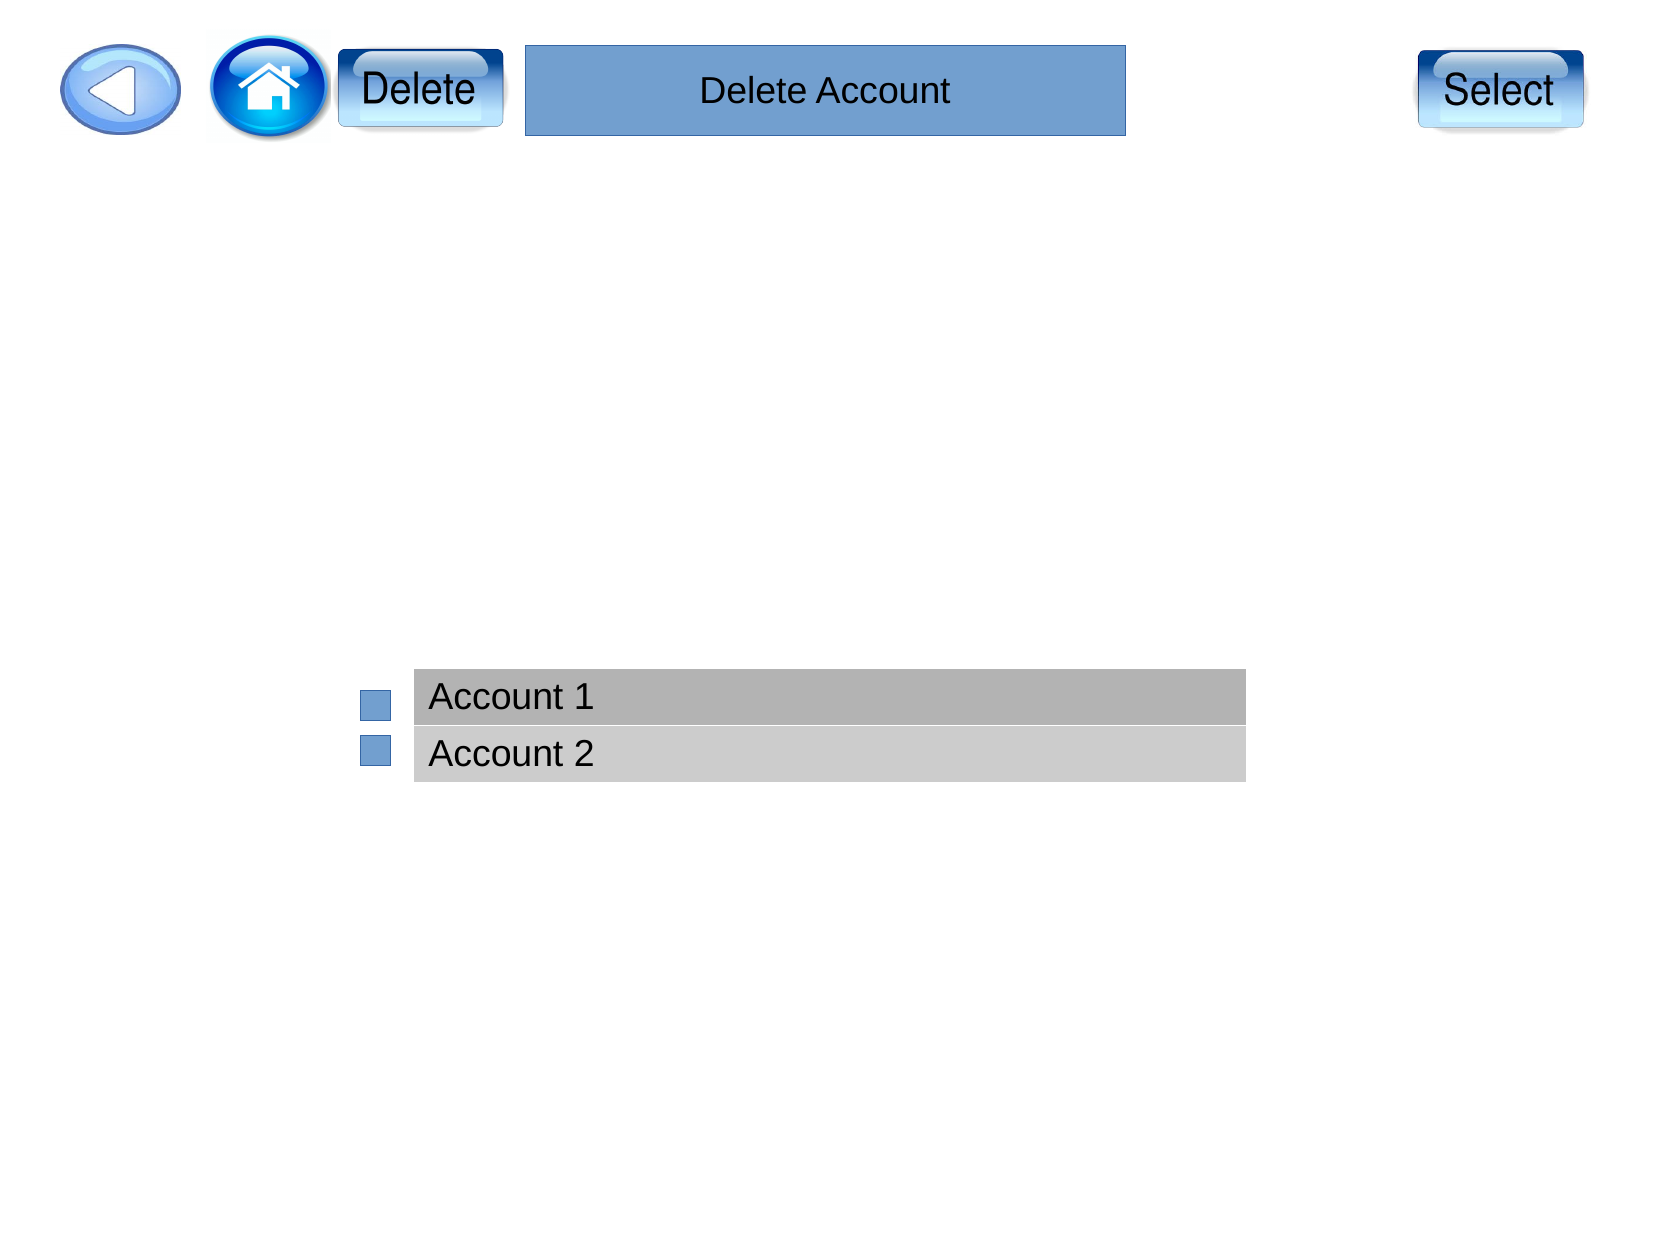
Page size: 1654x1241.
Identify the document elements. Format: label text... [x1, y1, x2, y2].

text_box Delete Account [525, 45, 1126, 136]
picture [1410, 45, 1591, 136]
table_cell Account 2 [414, 726, 1246, 782]
text_box [360, 690, 391, 721]
text_box [360, 735, 391, 766]
picture [206, 29, 511, 143]
picture [60, 44, 181, 136]
table_header Account 1 [414, 669, 1246, 725]
